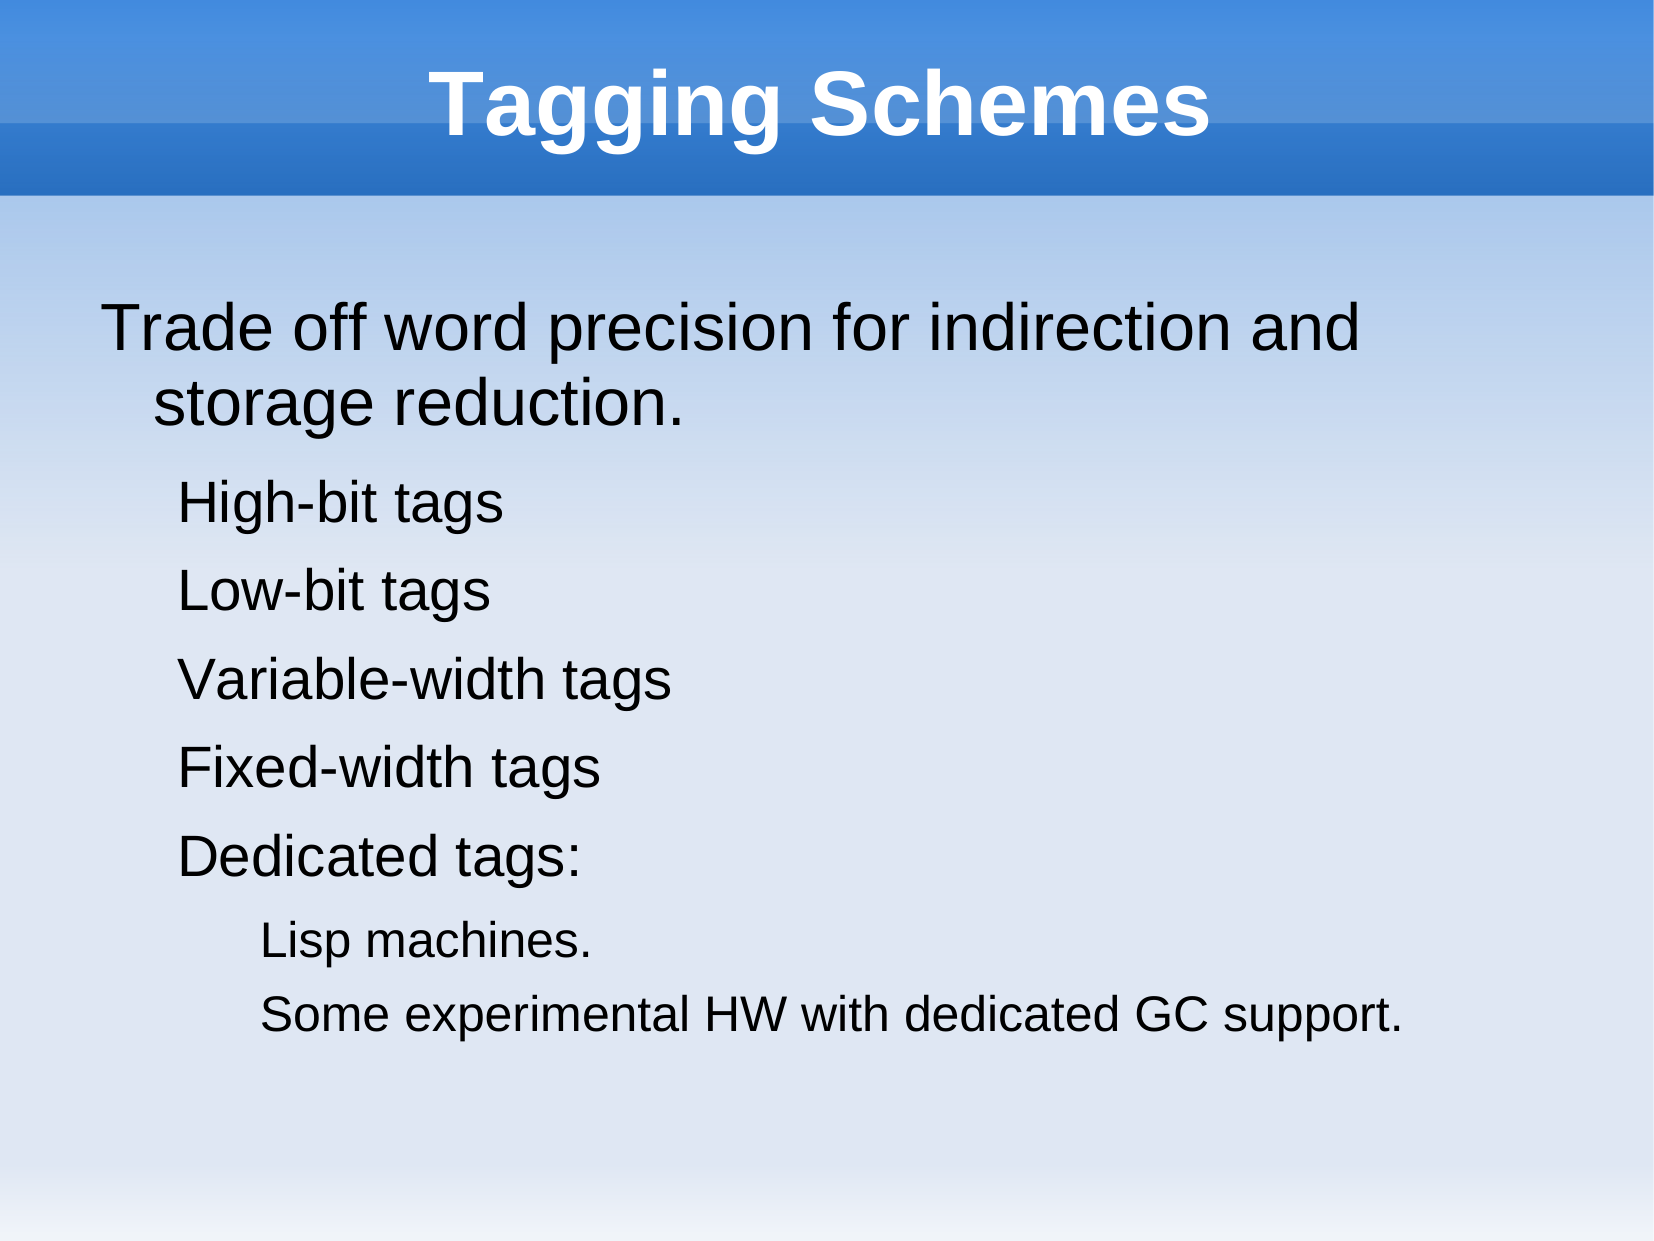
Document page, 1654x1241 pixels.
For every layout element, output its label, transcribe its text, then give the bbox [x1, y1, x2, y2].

list Trade off word precision for indirection and storage reduction. High-bit tags Low-bit tags Variable-width tags Fixed-width tags Dedicated tags: Lisp machines. Some experimental HW with dedicated GC support. [82, 290, 1571, 1094]
picture [0, 0, 1654, 1241]
title Tagging Schemes [76, 7, 1565, 200]
